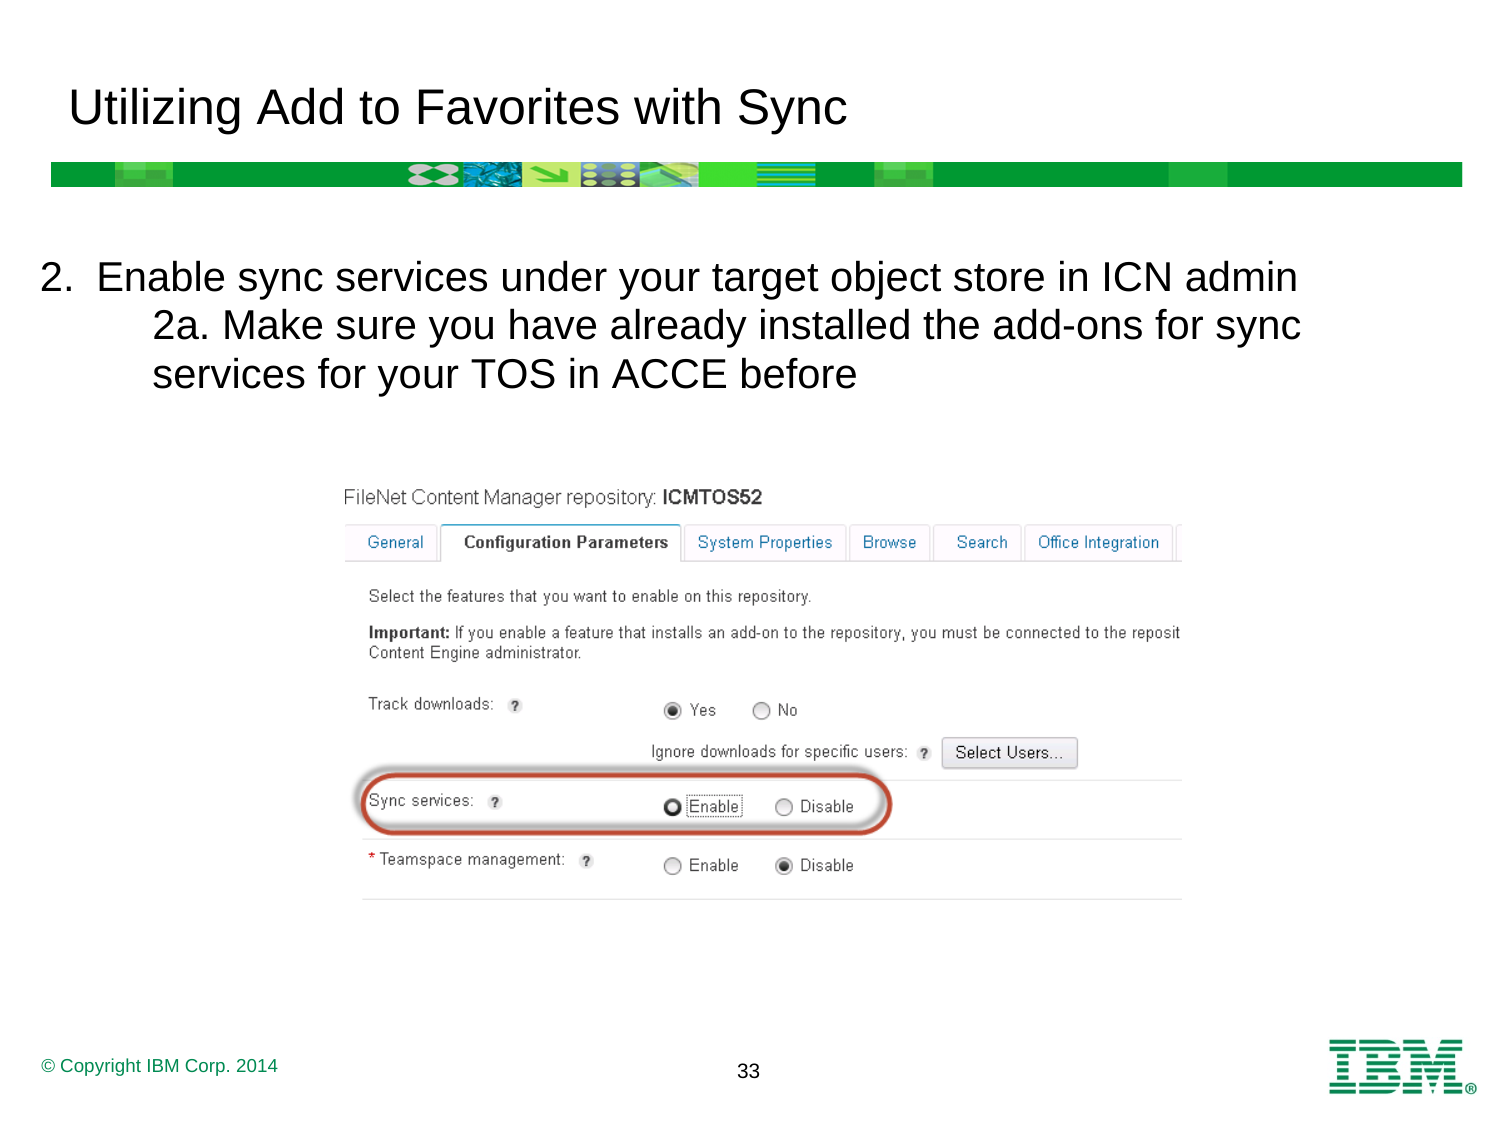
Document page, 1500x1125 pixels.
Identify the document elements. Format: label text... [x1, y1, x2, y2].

title Utilizing Add to Favorites with Sync [53, 69, 1239, 144]
picture [345, 473, 1182, 901]
list Enable sync services under your target object store in ICN admin 2a. Make sure you have already installed the add-ons for sync services for your TOS in ACCE before [24, 243, 1463, 1038]
picture [1327, 1037, 1479, 1096]
picture [50, 161, 1463, 189]
